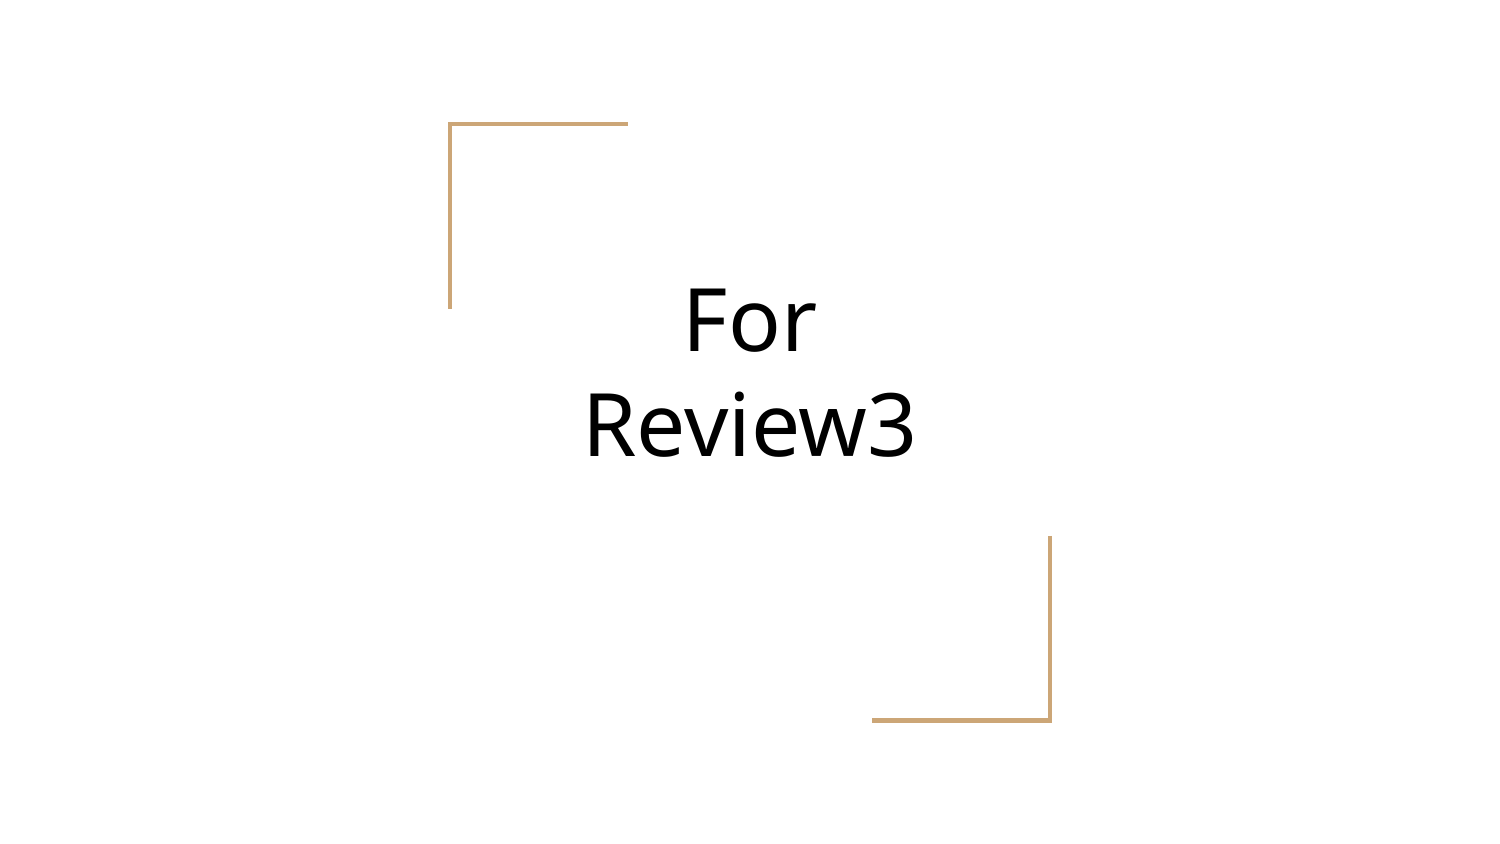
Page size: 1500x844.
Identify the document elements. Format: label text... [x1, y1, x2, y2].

title For Review3 [499, 236, 1001, 490]
